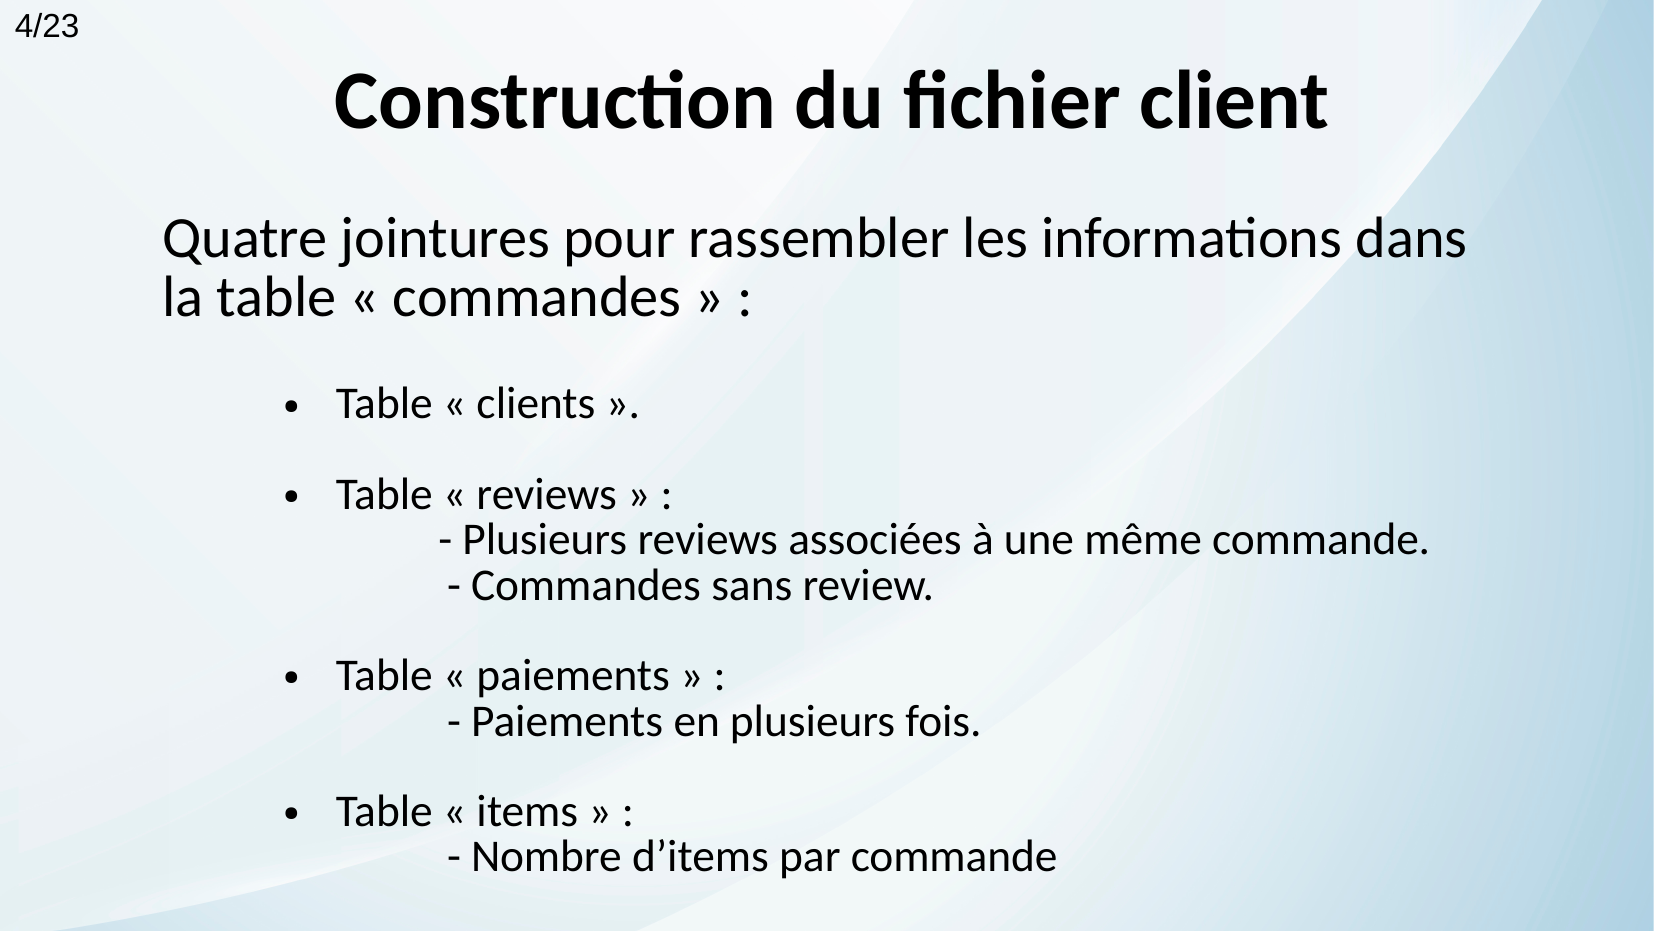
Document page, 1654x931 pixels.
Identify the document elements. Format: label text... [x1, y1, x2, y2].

list Table « clients ». Table « reviews » : - Plusieurs reviews associées à une même commande. - Commandes sans review. Table « paiements » : - Paiements en plusieurs fois. Table « items » : - Nombre d’items par commande [265, 339, 1477, 886]
title Construction du fichier client [88, 29, 1577, 185]
text_box Quatre jointures pour rassembler les informations dans la table « commandes » : [147, 206, 1506, 339]
picture [0, 0, 1654, 931]
text_box 4/23 [0, 0, 119, 60]
